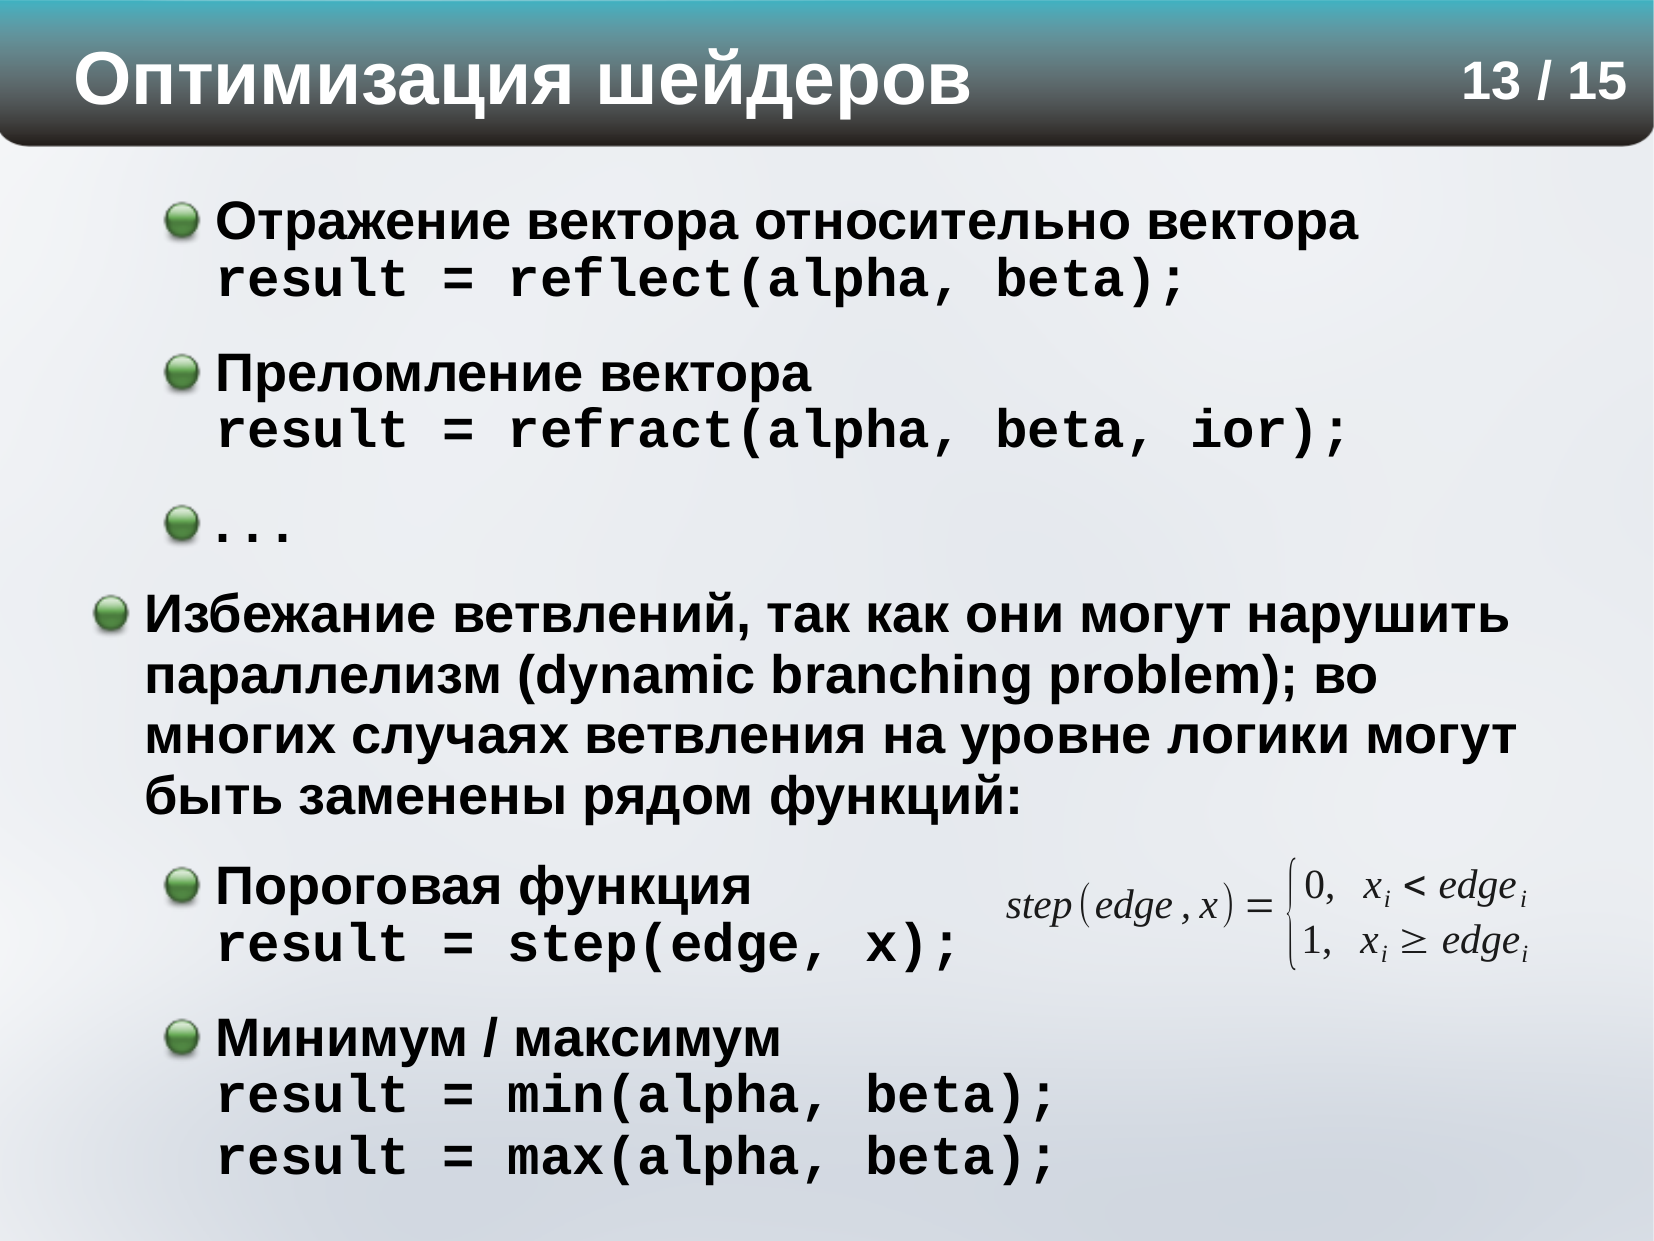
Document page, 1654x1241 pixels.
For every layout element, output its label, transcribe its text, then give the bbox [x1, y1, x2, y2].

picture [0, 0, 1654, 1241]
text_box <number> / 15 [1446, 42, 1654, 179]
chart [998, 856, 1538, 973]
text_box Оптимизация шейдеров [59, 29, 1418, 129]
text_box Отражение вектора относительно вектора result = reflect(alpha, beta); Преломление вектора result = refract(alpha, beta, ior); . . . Избежание ветвлений, так как они могут нарушить параллелизм (dynamic branching problem); во многих случаях ветвления на уровне логики могут быть заменены рядом функций: Пороговая функция result = step(edge, x); Минимум / максимум result = min(alpha, beta); result = max(alpha, beta); [70, 183, 1595, 1197]
